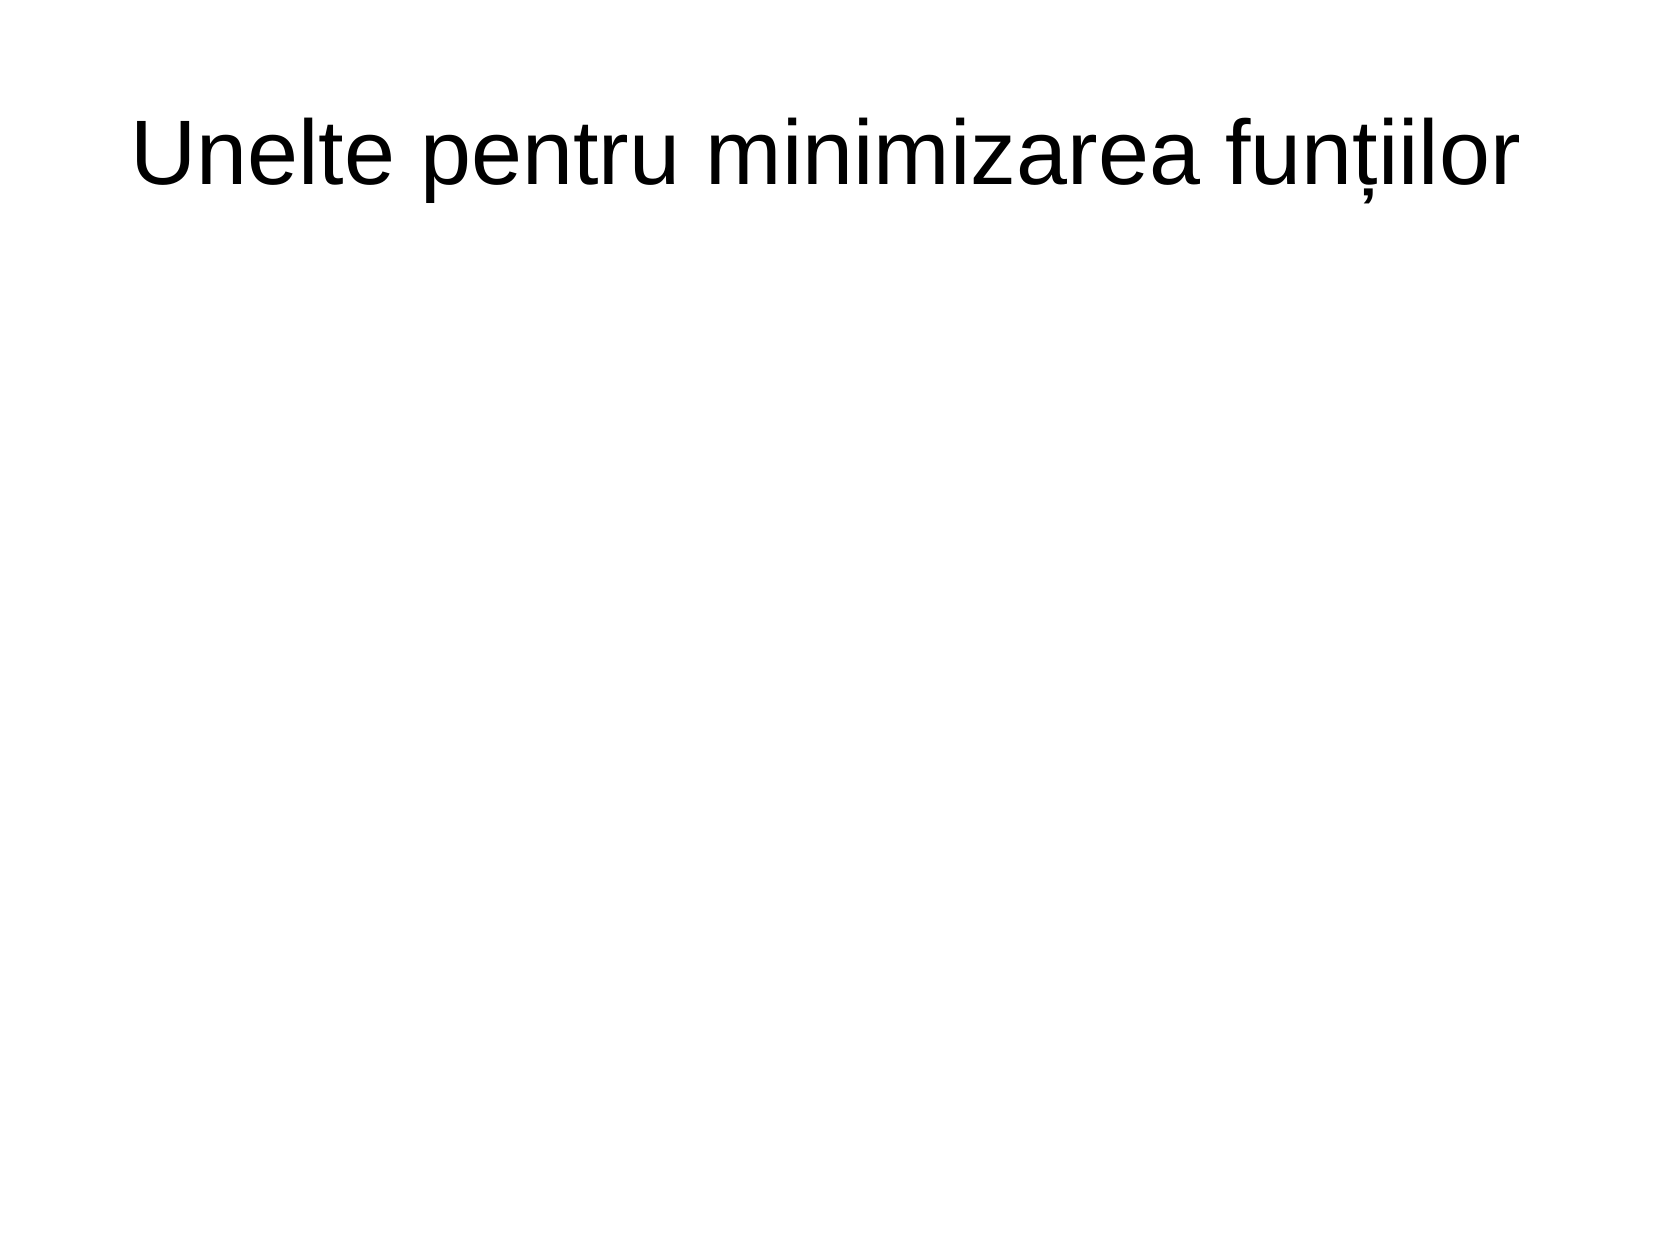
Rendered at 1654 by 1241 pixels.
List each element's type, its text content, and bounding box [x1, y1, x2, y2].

title Unelte pentru minimizarea funțiilor [82, 49, 1571, 257]
